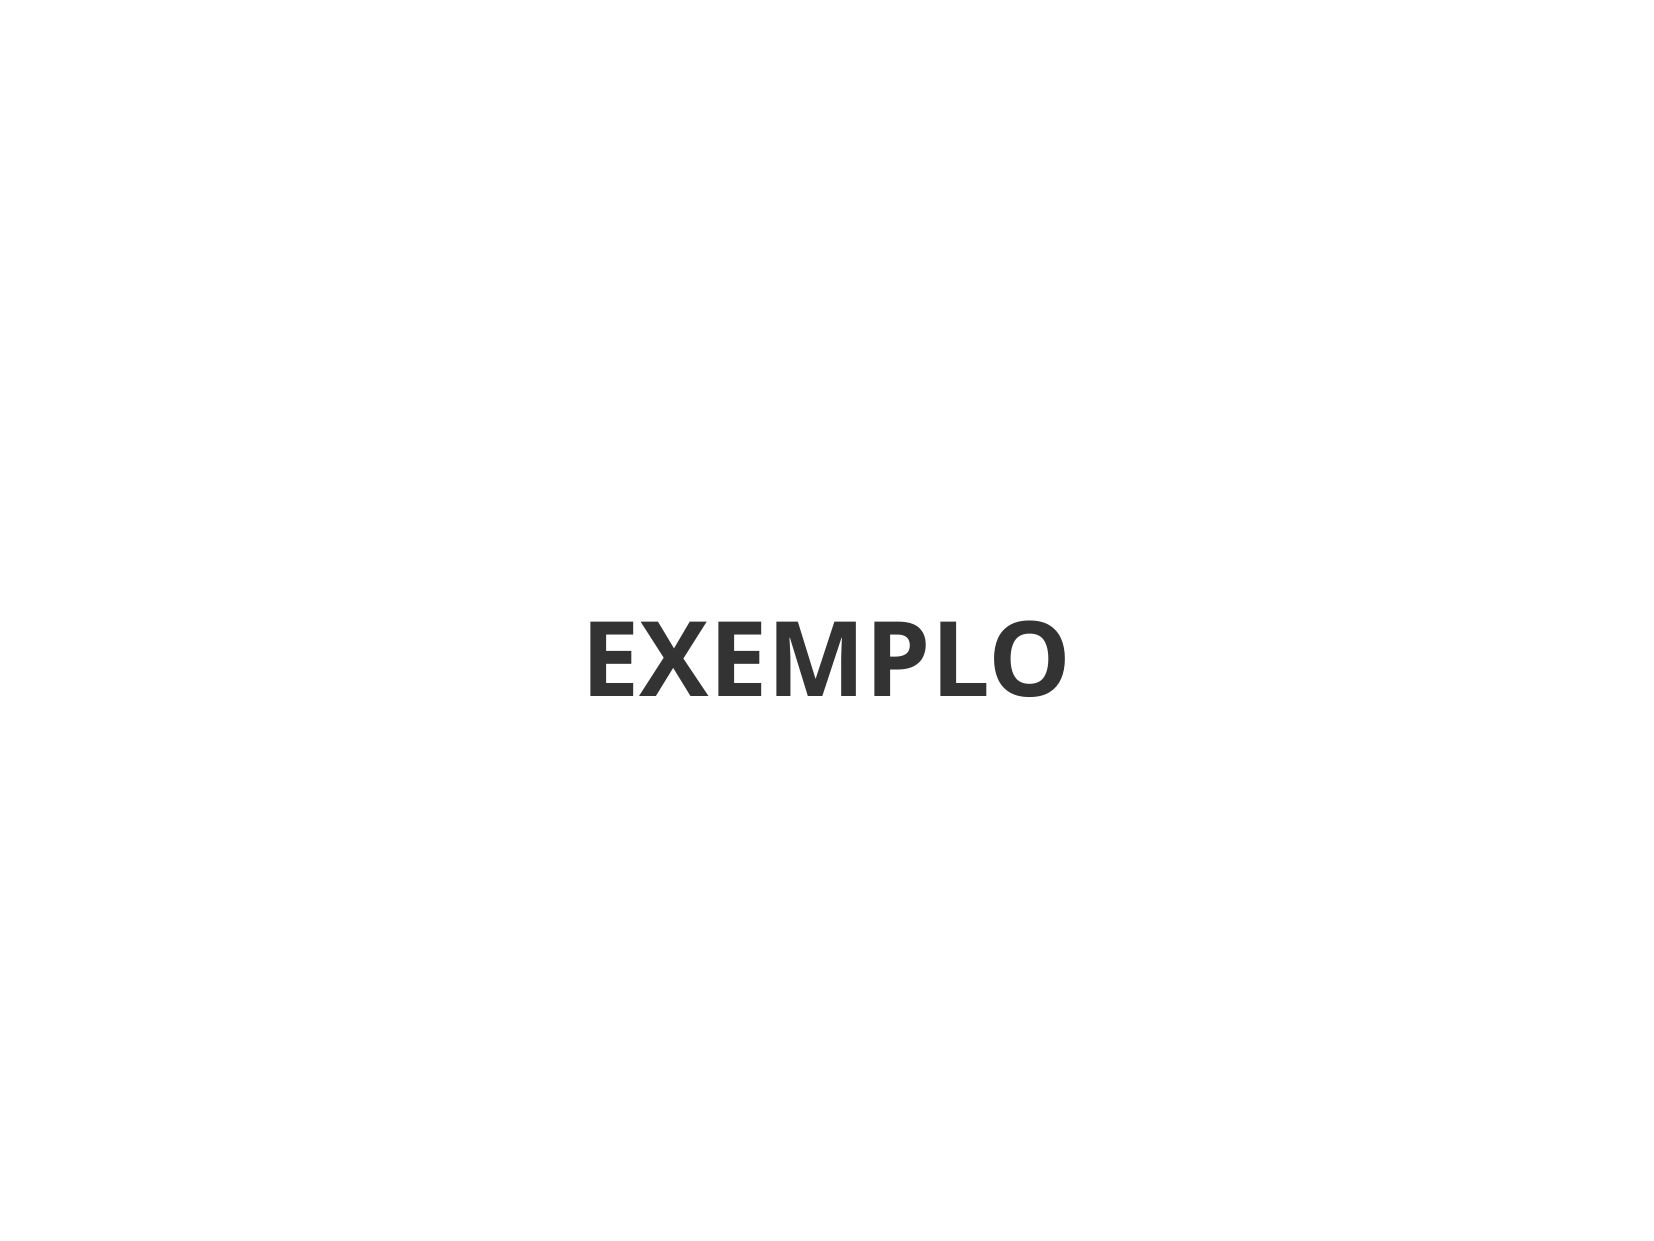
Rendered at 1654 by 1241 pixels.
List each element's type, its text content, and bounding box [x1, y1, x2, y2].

title EXEMPLO [82, 516, 1571, 724]
